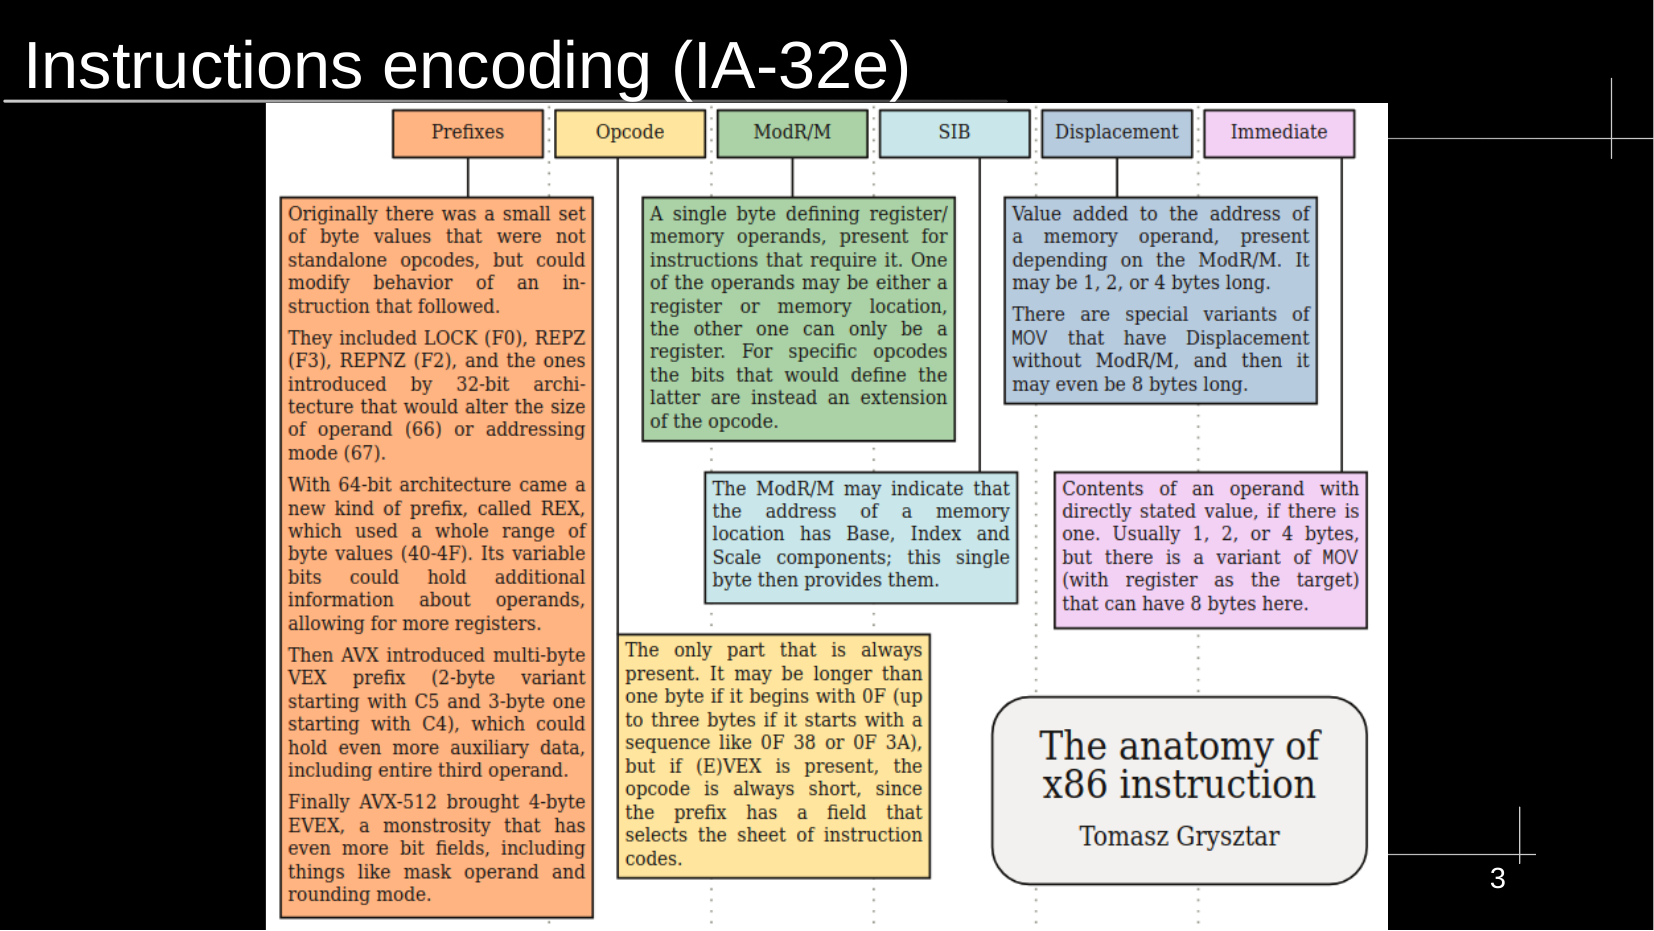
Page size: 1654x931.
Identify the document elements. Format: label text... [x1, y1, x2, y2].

title Instructions encoding (IA-32e) [23, 11, 1589, 119]
picture [265, 103, 1388, 931]
